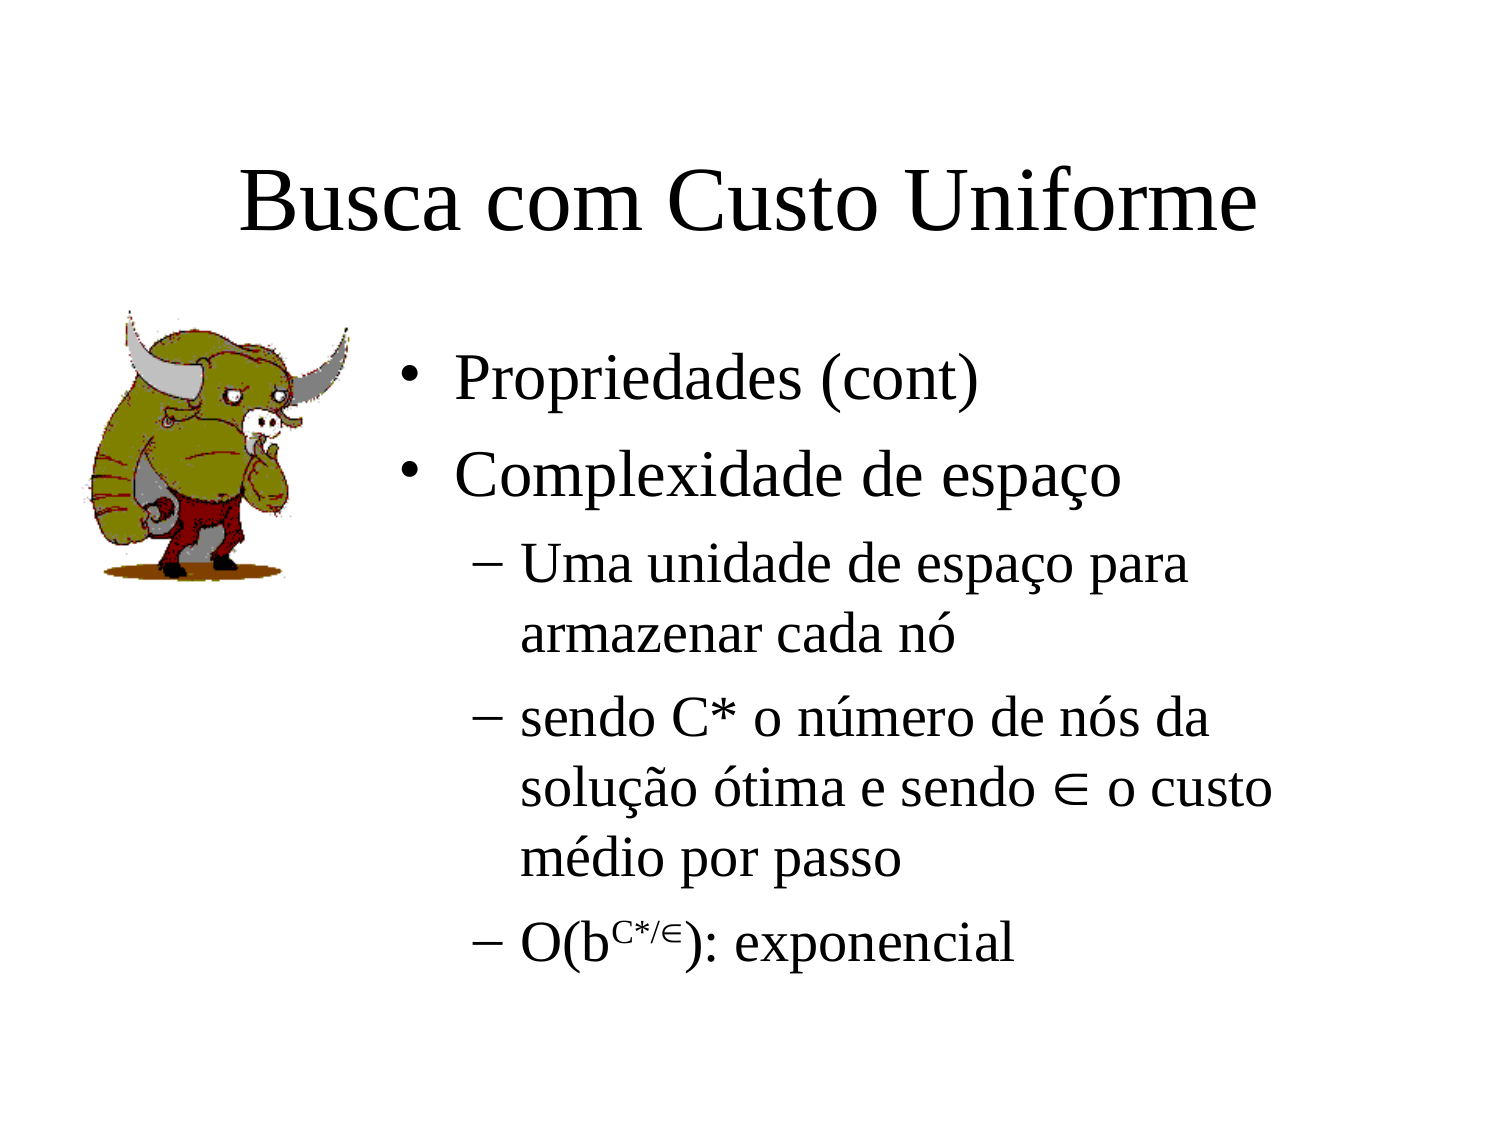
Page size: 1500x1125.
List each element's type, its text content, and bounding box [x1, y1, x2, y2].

list Propriedades (cont) Complexidade de espaço Uma unidade de espaço para armazenar cada nó sendo C* o número de nós da solução ótima e sendo  o custo médio por passo O(bC*/): exponencial [383, 324, 1388, 1065]
picture [62, 292, 384, 591]
title Busca com Custo Uniforme [112, 99, 1388, 288]
